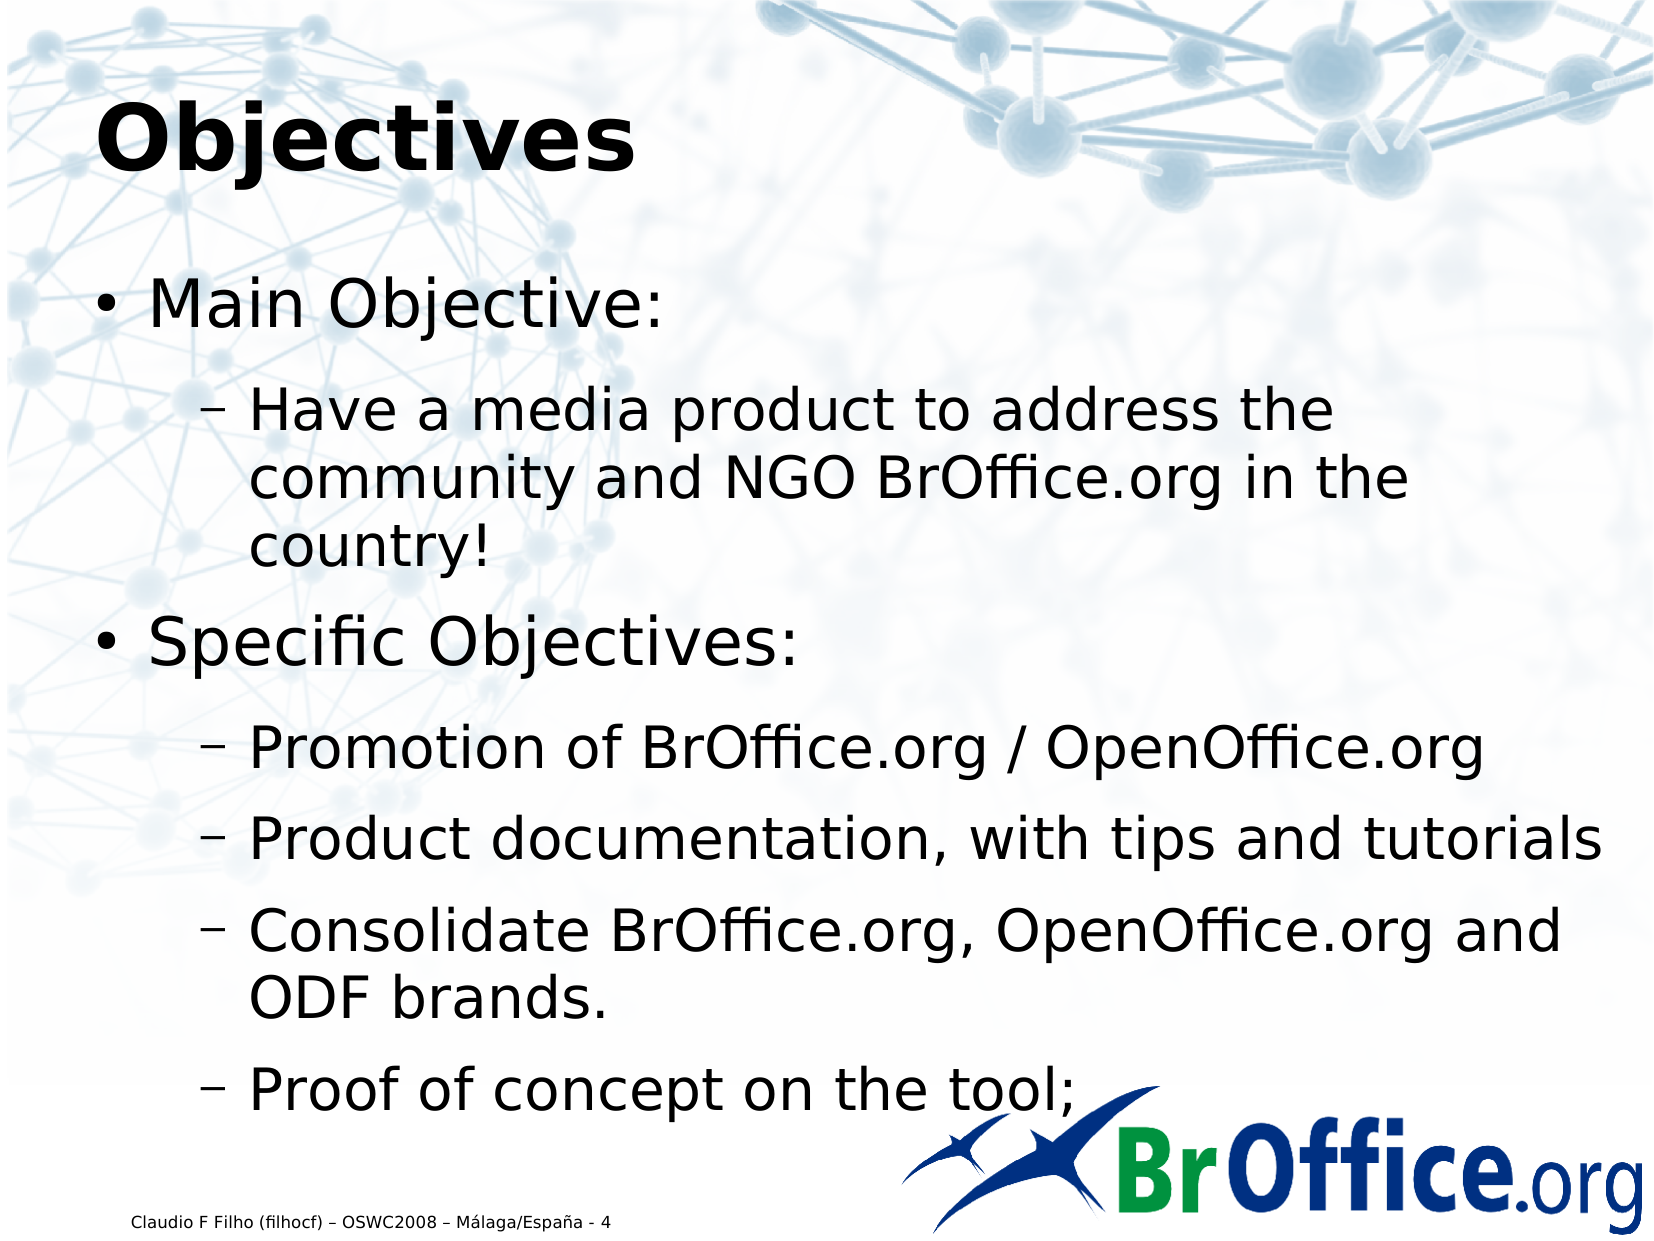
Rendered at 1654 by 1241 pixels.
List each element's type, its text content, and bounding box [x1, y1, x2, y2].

picture [7, 0, 1654, 1241]
list Main Objective: Have a media product to address the community and NGO BrOffice.org in the country! Specific Objectives: Promotion of BrOffice.org / OpenOffice.org Product documentation, with tips and tutorials Consolidate BrOffice.org, OpenOffice.org and ODF brands. Proof of concept on the tool; [76, 265, 1625, 1158]
title Objectives [94, 35, 1595, 243]
